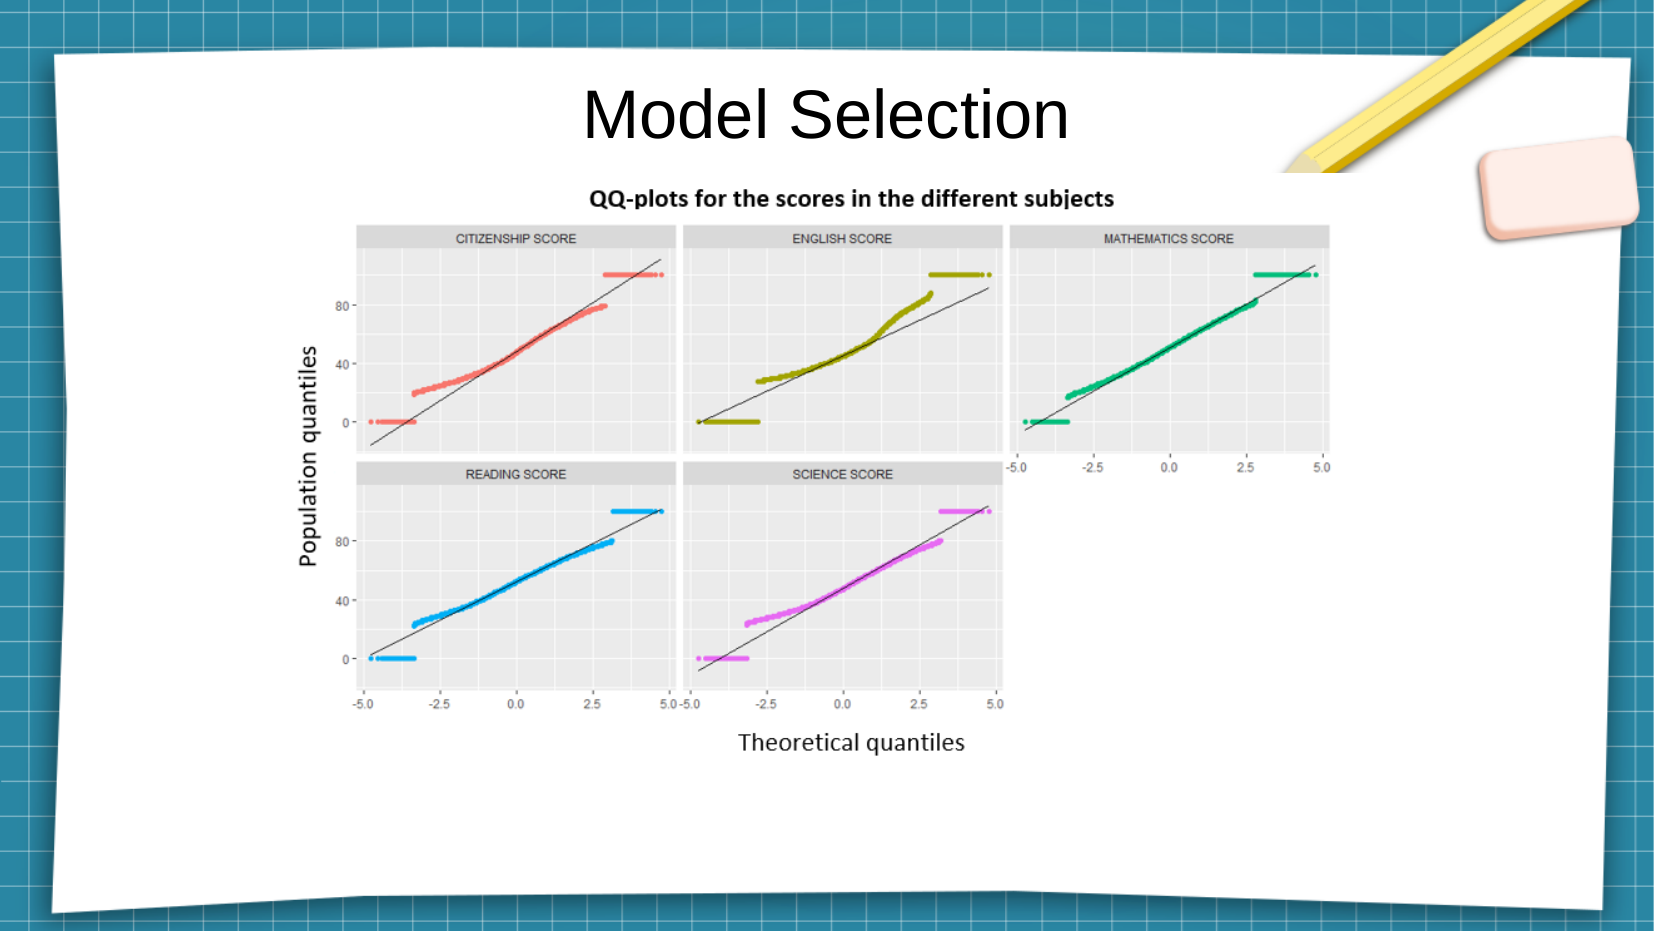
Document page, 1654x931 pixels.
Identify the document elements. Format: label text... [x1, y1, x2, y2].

picture [0, 0, 1654, 931]
title Model Selection [82, 37, 1571, 193]
